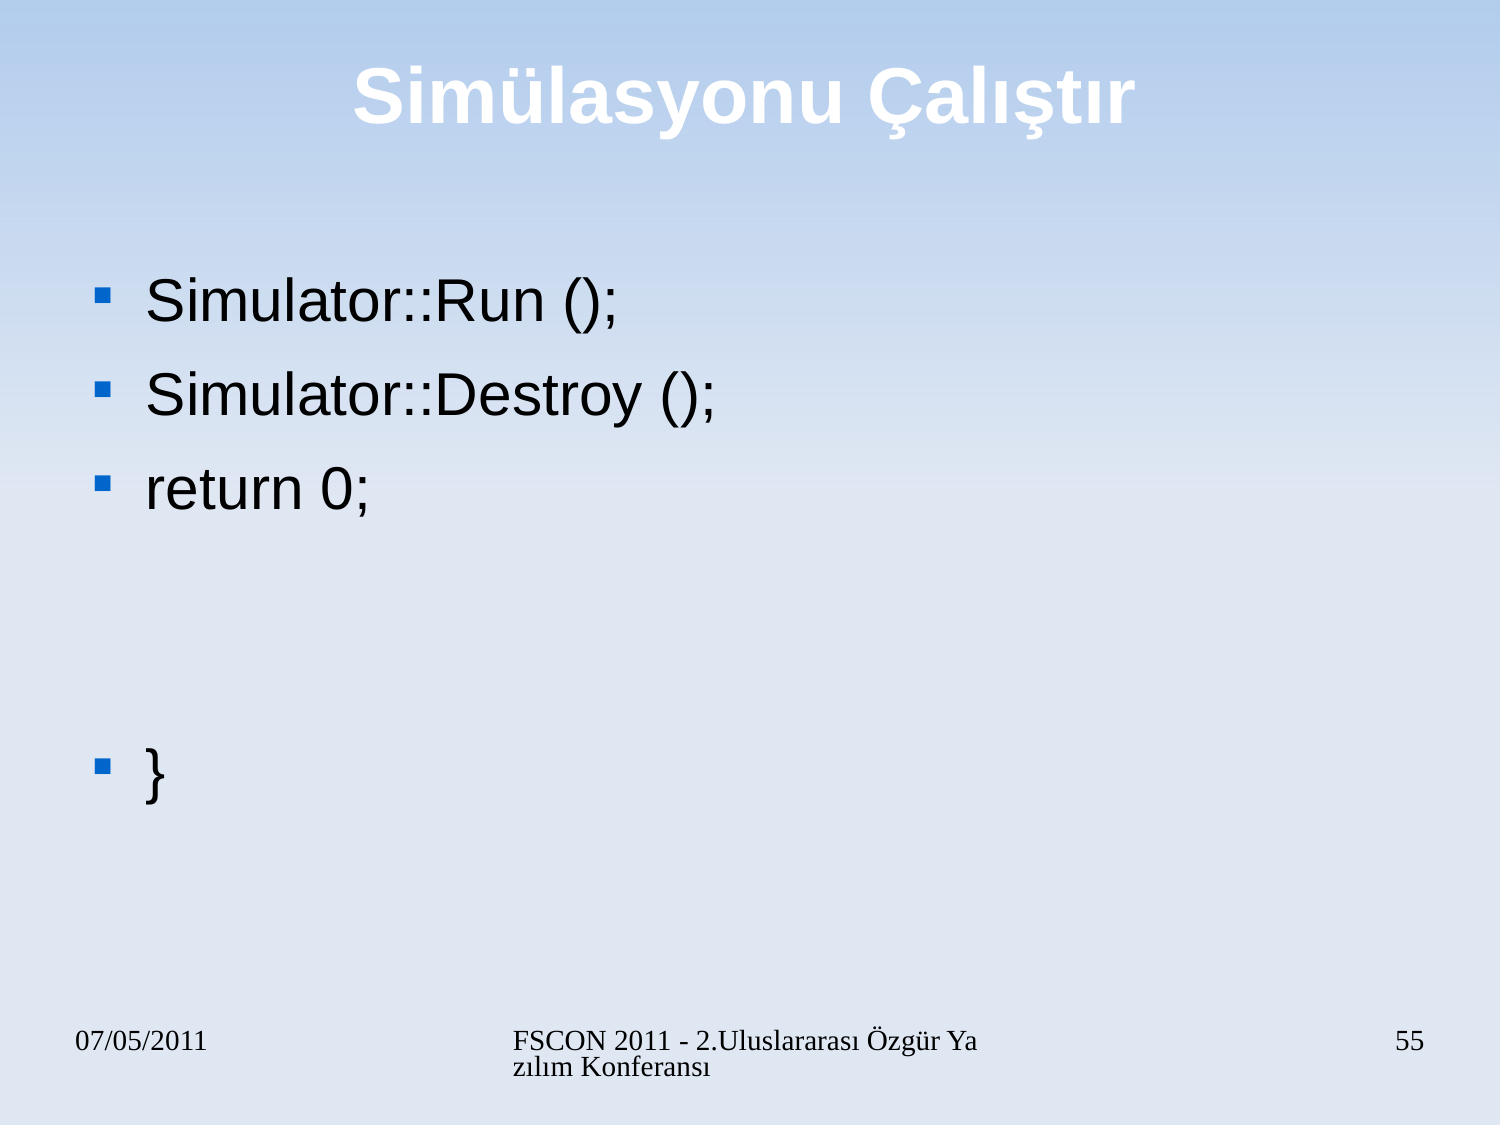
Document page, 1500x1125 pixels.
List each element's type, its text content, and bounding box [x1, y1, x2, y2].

list Simulator::Run (); Simulator::Destroy (); return 0; } [75, 263, 1426, 1006]
picture [0, 0, 1500, 1125]
title Simülasyonu Çalıştır [69, 0, 1420, 188]
